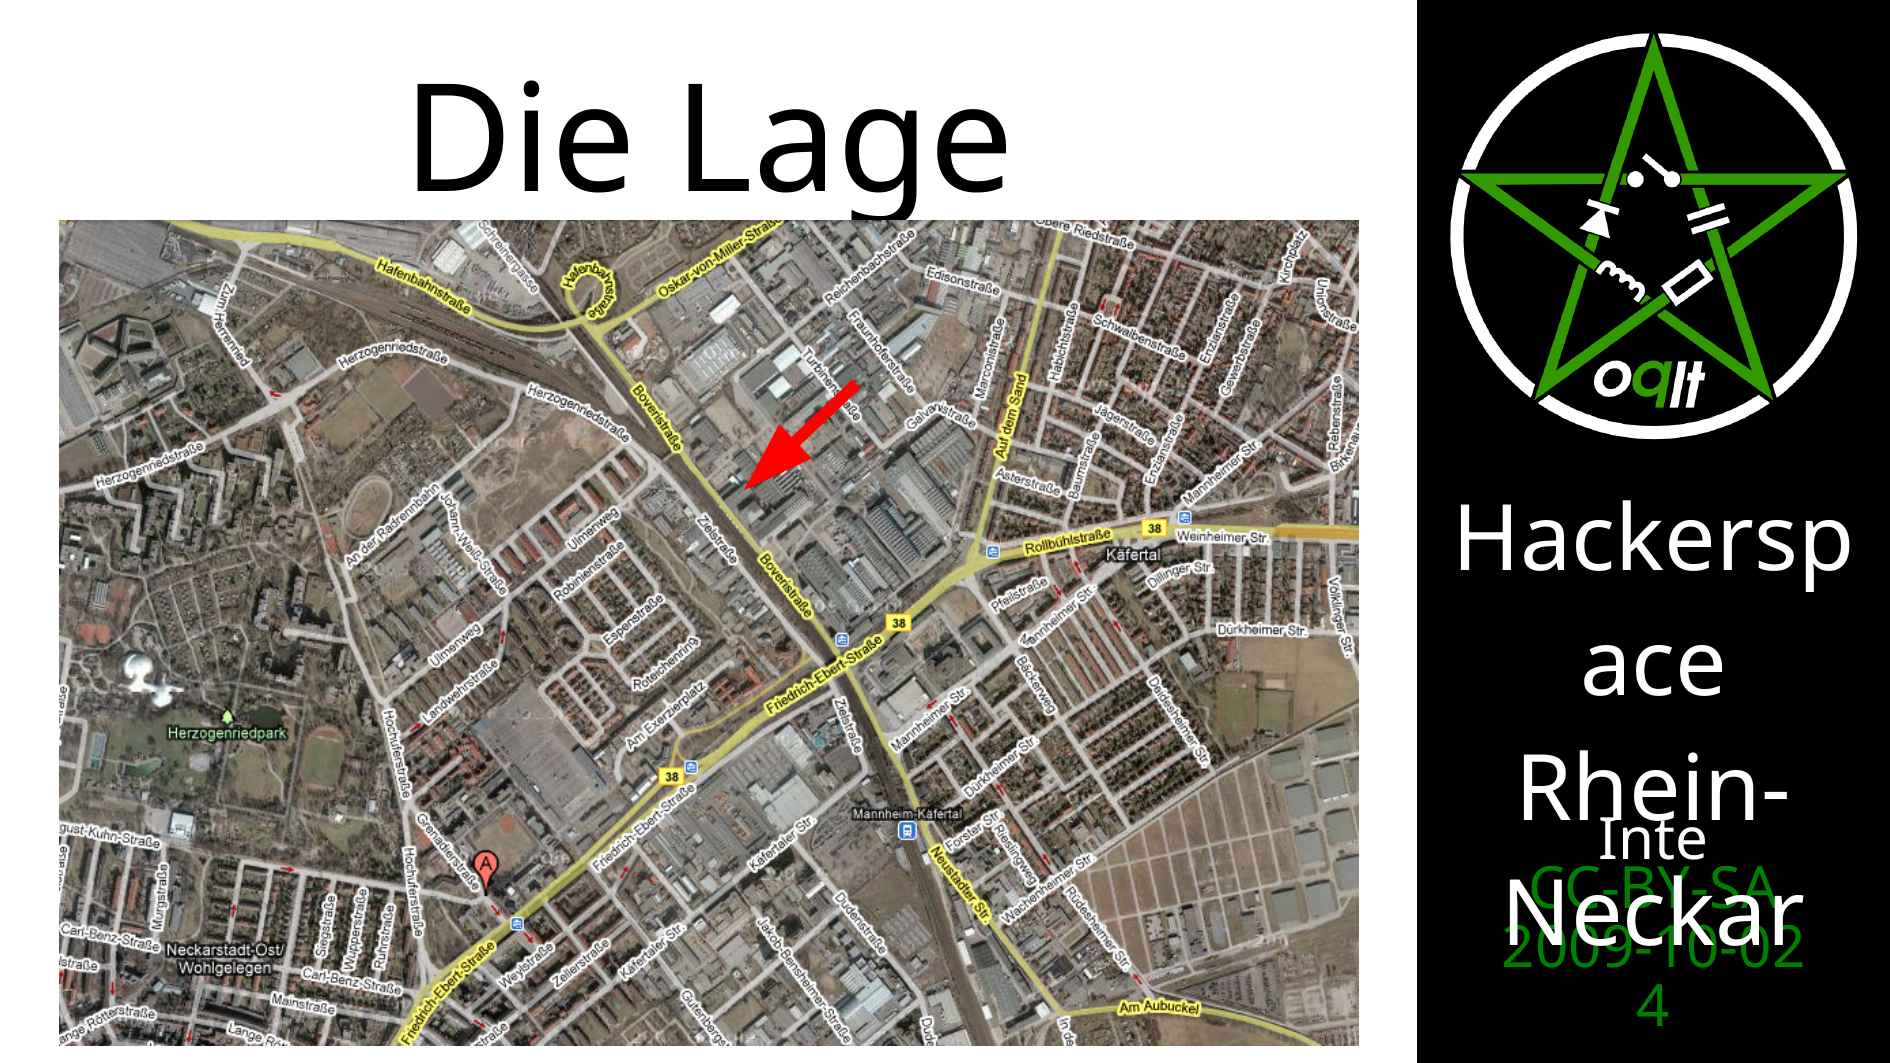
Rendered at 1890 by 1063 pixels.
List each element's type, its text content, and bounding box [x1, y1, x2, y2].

title Die Lage [29, 36, 1388, 229]
picture [1446, 29, 1861, 443]
picture [59, 220, 1359, 1046]
